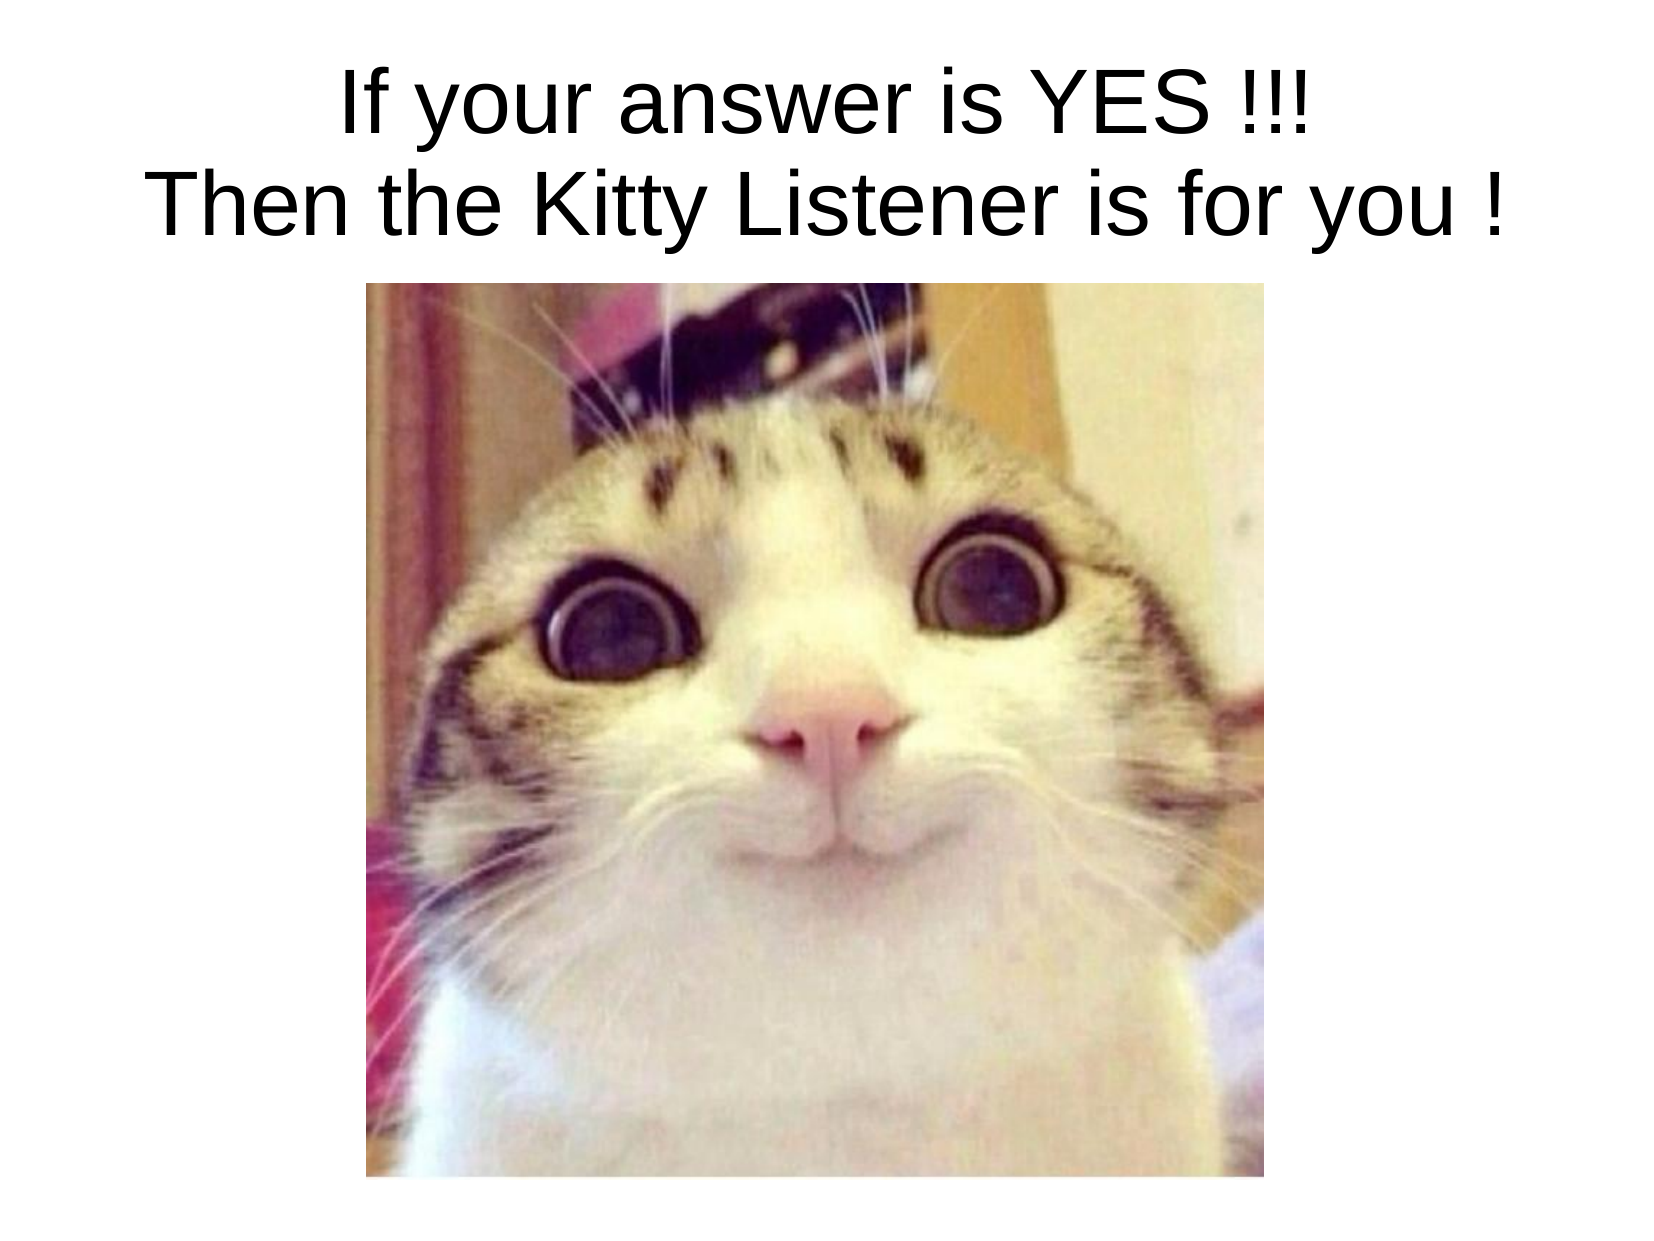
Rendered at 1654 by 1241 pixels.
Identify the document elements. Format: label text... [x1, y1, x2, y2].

picture [366, 283, 1264, 1180]
title If your answer is YES !!! Then the Kitty Listener is for you ! [82, 49, 1571, 257]
